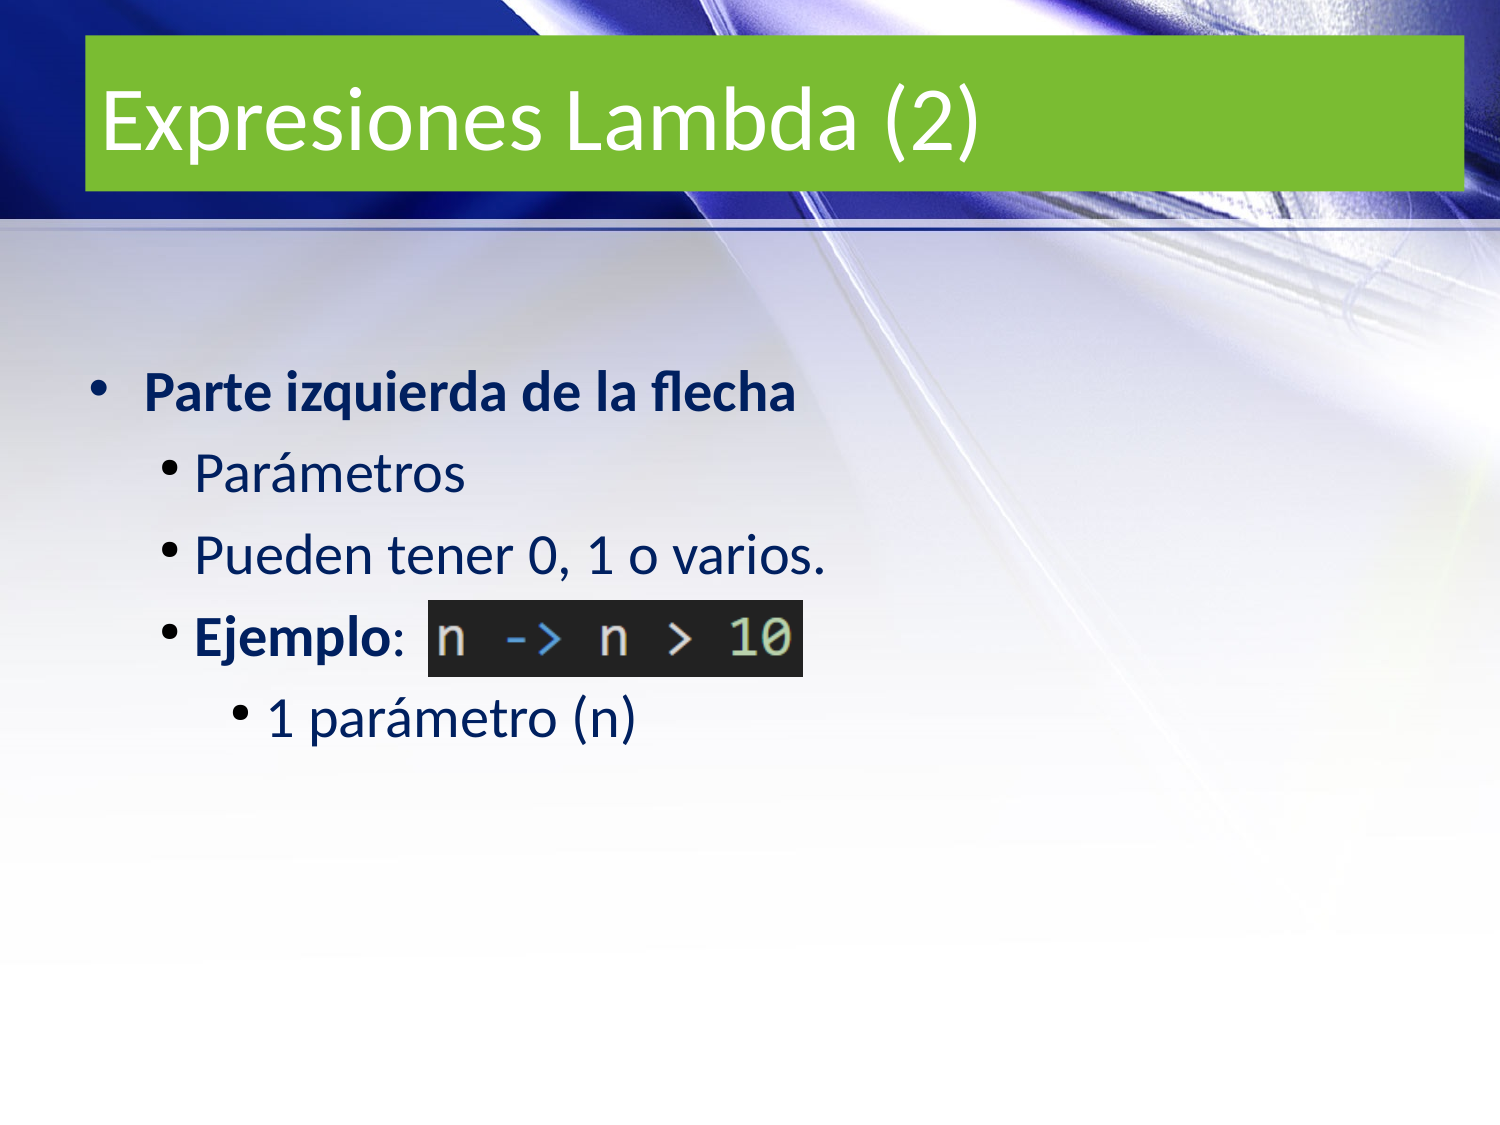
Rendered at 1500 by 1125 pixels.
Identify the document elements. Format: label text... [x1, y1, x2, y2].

picture [0, 0, 1500, 1125]
text_box Parte izquierda de la flecha Parámetros Pueden tener 0, 1 o varios. Ejemplo: 1 parámetro (n) [73, 345, 1424, 989]
text_box Expresiones Lambda (2) [85, 35, 1465, 192]
